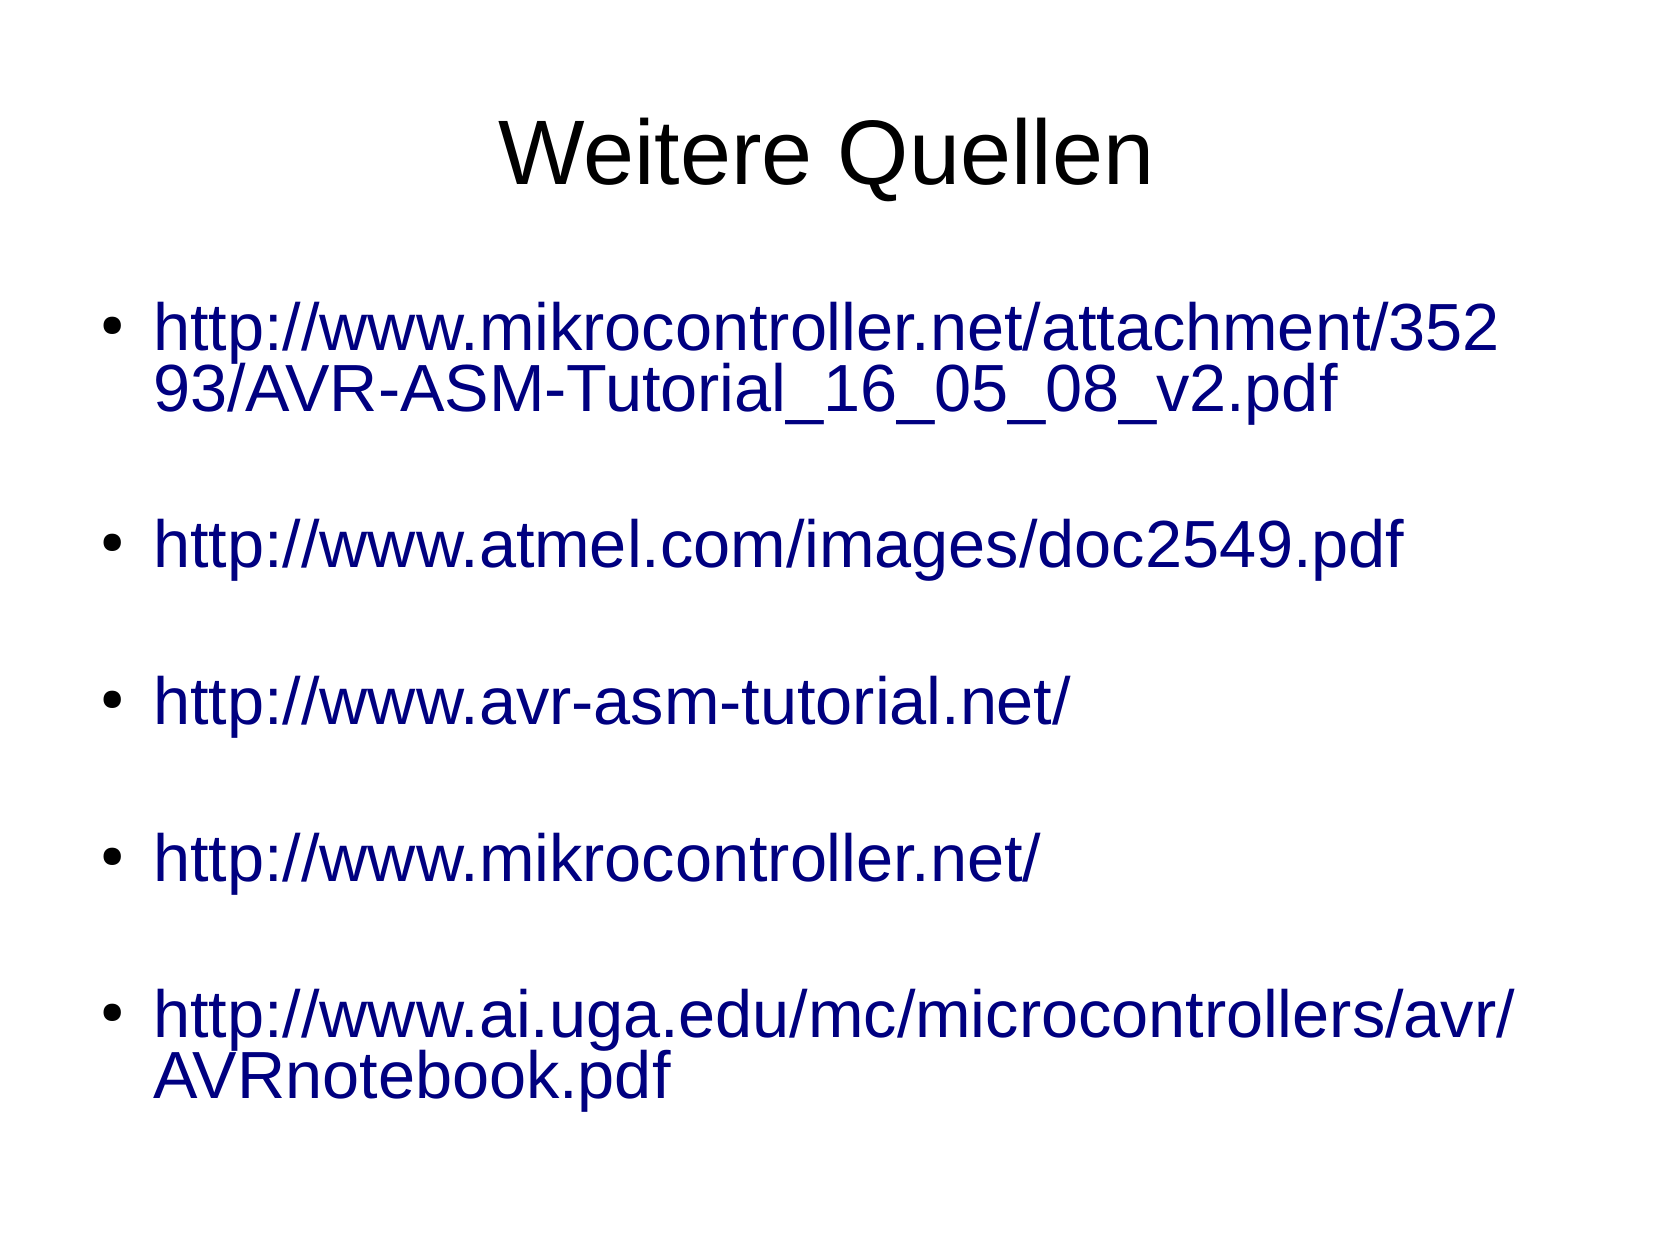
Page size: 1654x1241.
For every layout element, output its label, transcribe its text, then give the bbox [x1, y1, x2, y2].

list http://www.mikrocontroller.net/attachment/35293/AVR-ASM-Tutorial_16_05_08_v2.pdf http://www.atmel.com/images/doc2549.pdf http://www.avr-asm-tutorial.net/ http://www.mikrocontroller.net/ http://www.ai.uga.edu/mc/microcontrollers/avr/AVRnotebook.pdf [82, 290, 1538, 1146]
title Weitere Quellen [82, 49, 1571, 257]
